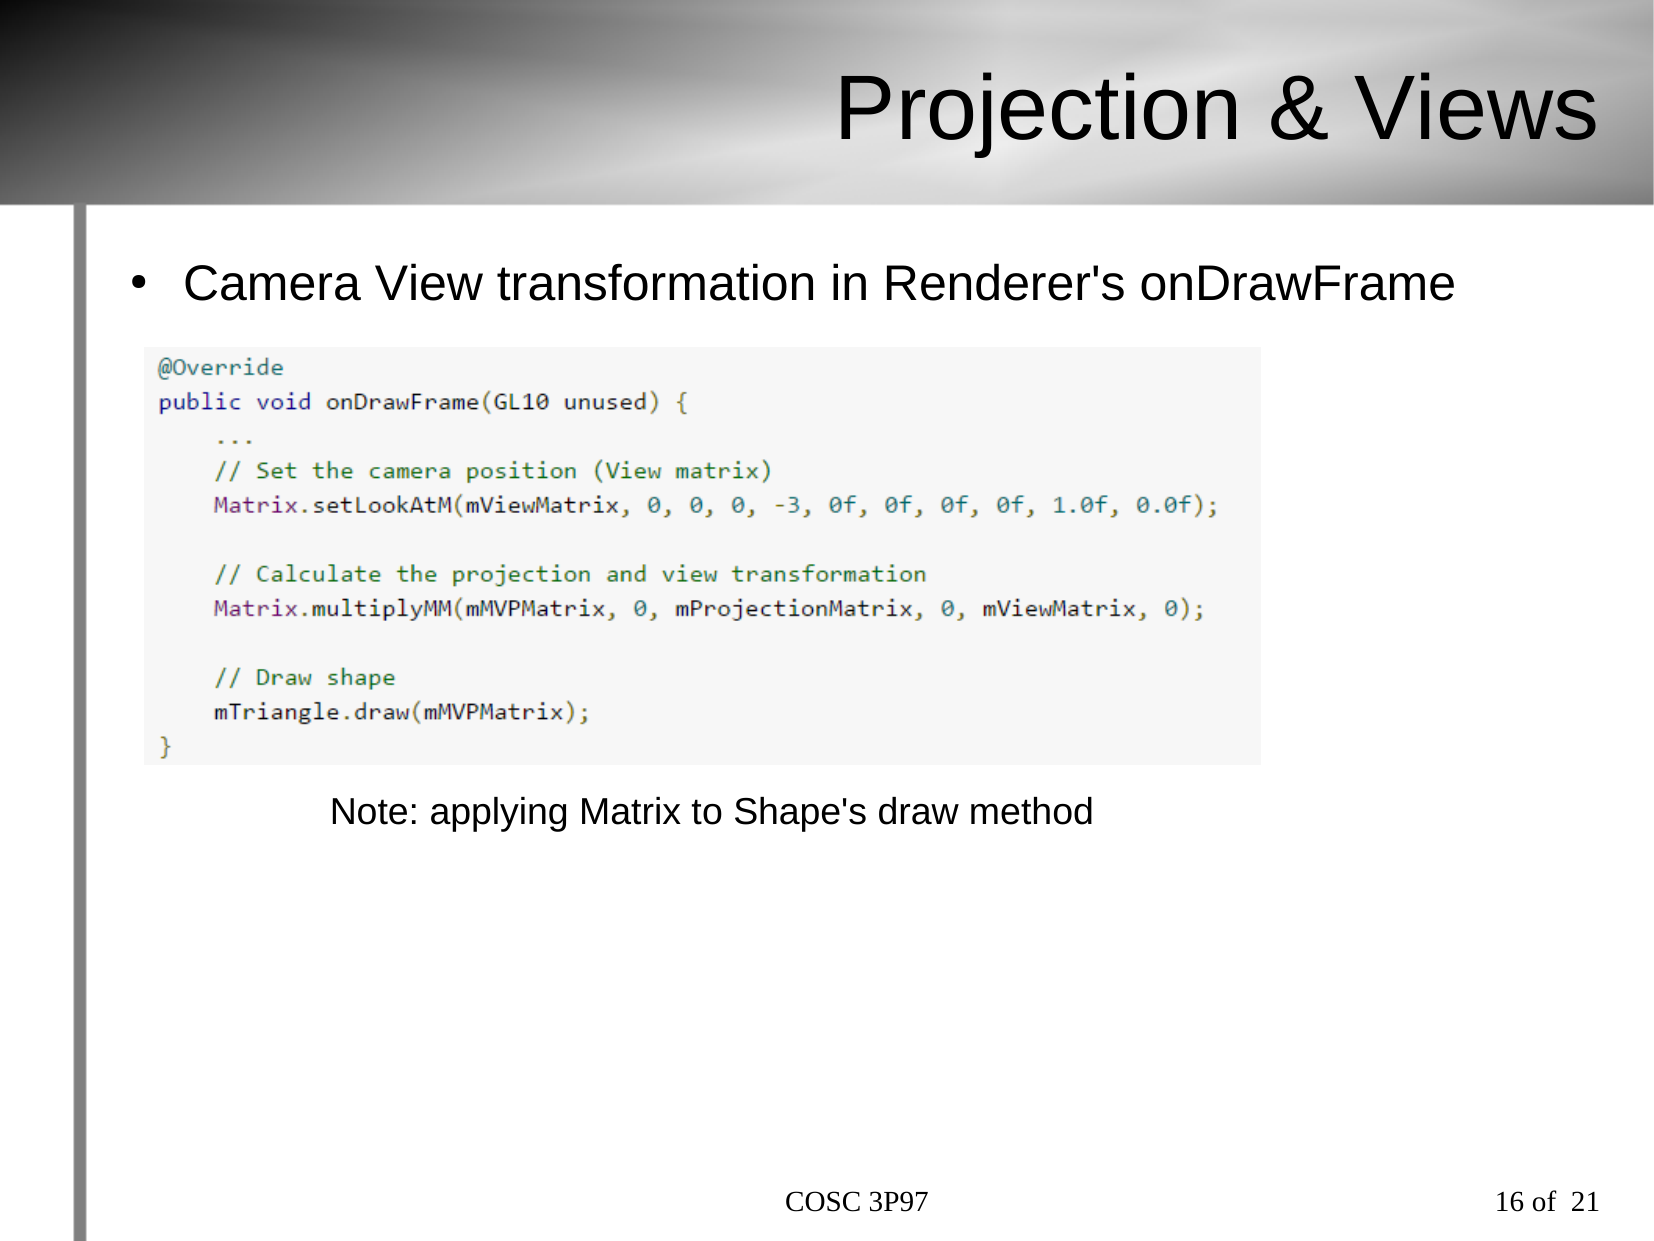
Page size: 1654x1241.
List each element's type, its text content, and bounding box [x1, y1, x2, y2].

list Camera View transformation in Renderer's onDrawFrame [112, 255, 1601, 1141]
text_box Note: applying Matrix to Shape's draw method [315, 783, 1108, 841]
picture [0, 0, 1654, 1241]
title Projection & Views [112, 13, 1601, 201]
